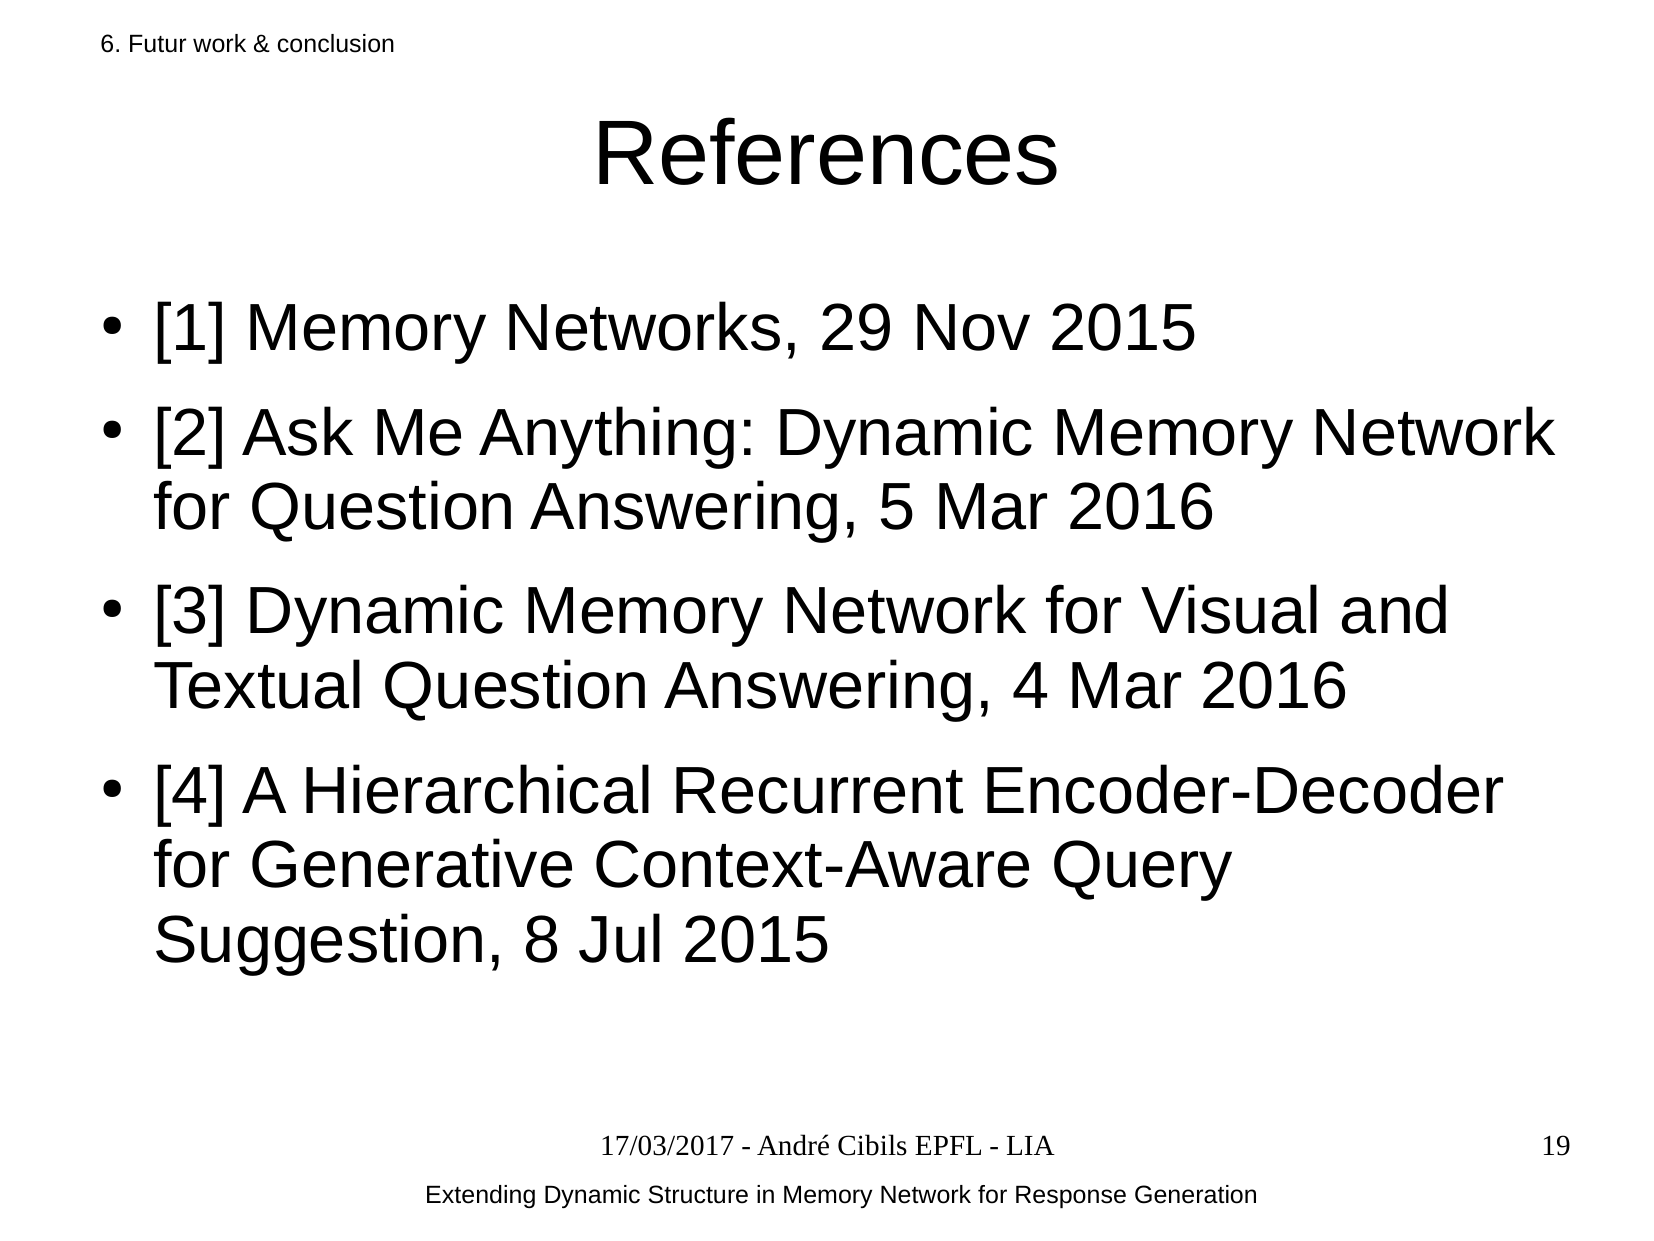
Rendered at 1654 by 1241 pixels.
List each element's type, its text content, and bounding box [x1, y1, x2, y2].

title References [82, 49, 1571, 257]
list 6. Futur work & conclusion [29, 29, 945, 58]
list [1] Memory Networks, 29 Nov 2015 [2] Ask Me Anything: Dynamic Memory Network for Question Answering, 5 Mar 2016 [3] Dynamic Memory Network for Visual and Textual Question Answering, 4 Mar 2016 [4] A Hierarchical Recurrent Encoder-Decoder for Generative Context-Aware Query Suggestion, 8 Jul 2015 [82, 290, 1571, 1109]
list Extending Dynamic Structure in Memory Network for Response Generation [354, 1181, 1270, 1210]
